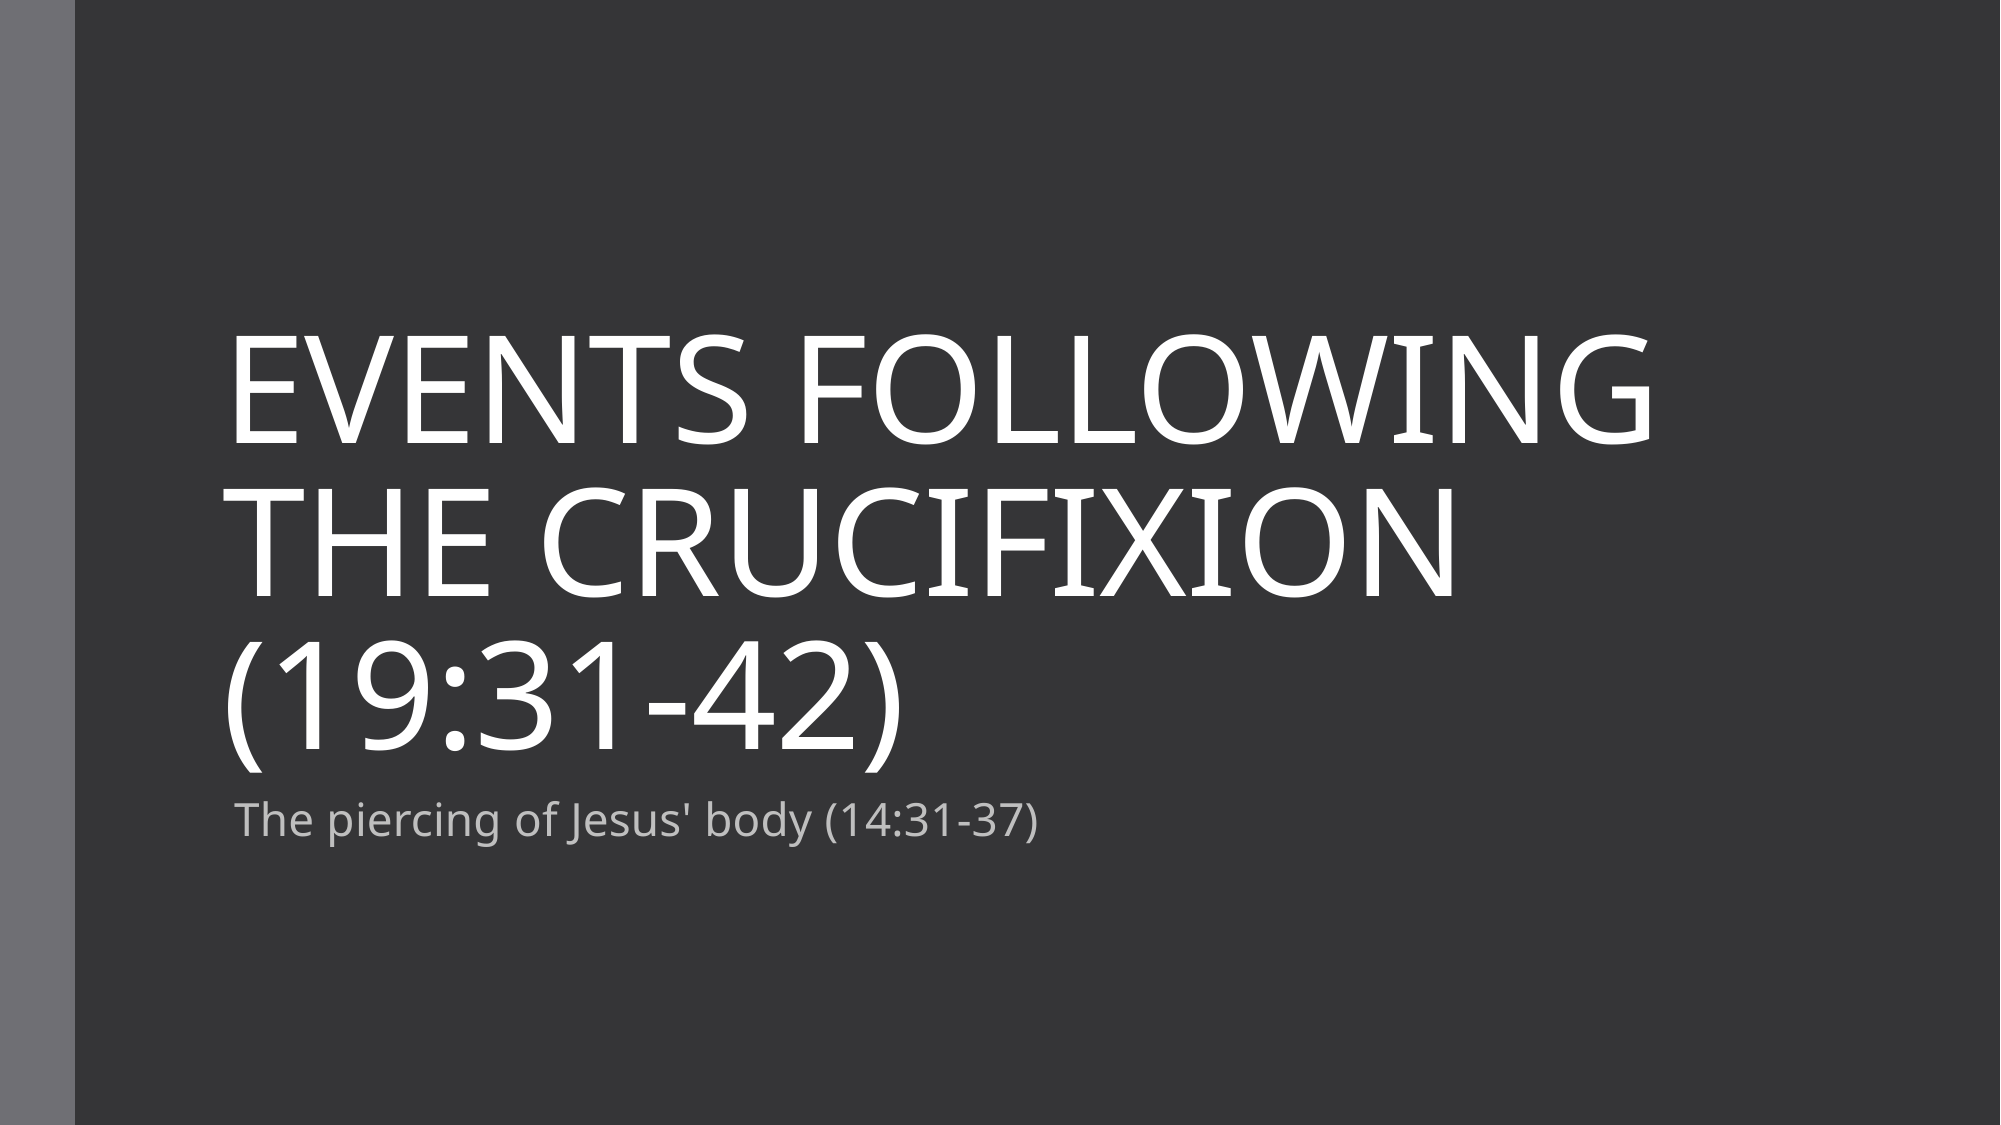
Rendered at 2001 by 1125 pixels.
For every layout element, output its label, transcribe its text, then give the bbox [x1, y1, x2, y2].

title EVENTS FOLLOWING THE CRUCIFIXION (19:31-42) [206, 124, 1752, 787]
subtitle The piercing of Jesus' body (14:31-37) [206, 787, 1752, 1066]
